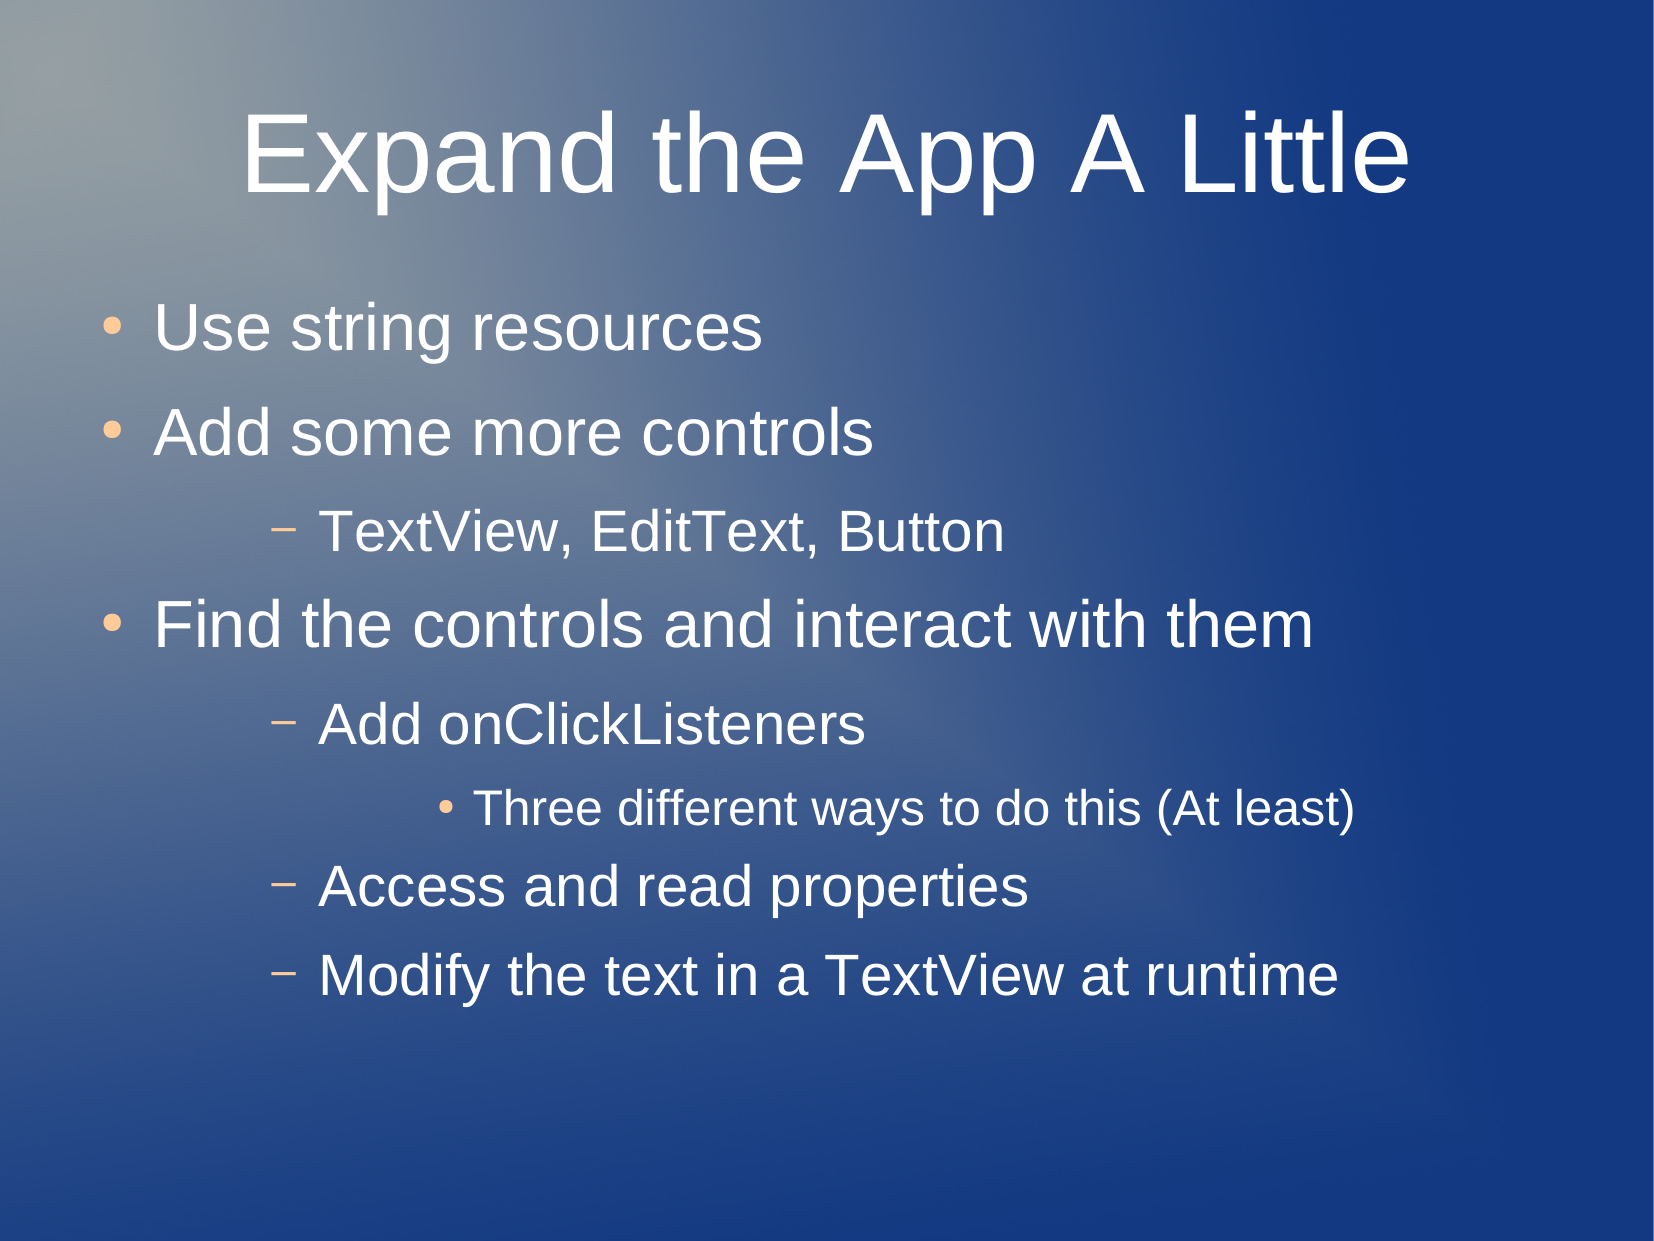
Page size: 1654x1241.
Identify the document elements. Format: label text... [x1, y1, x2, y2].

list Use string resources Add some more controls TextView, EditText, Button Find the controls and interact with them Add onClickListeners Three different ways to do this (At least) Access and read properties Modify the text in a TextView at runtime [82, 290, 1571, 1010]
picture [0, 0, 1654, 1241]
title Expand the App A Little [82, 49, 1571, 257]
